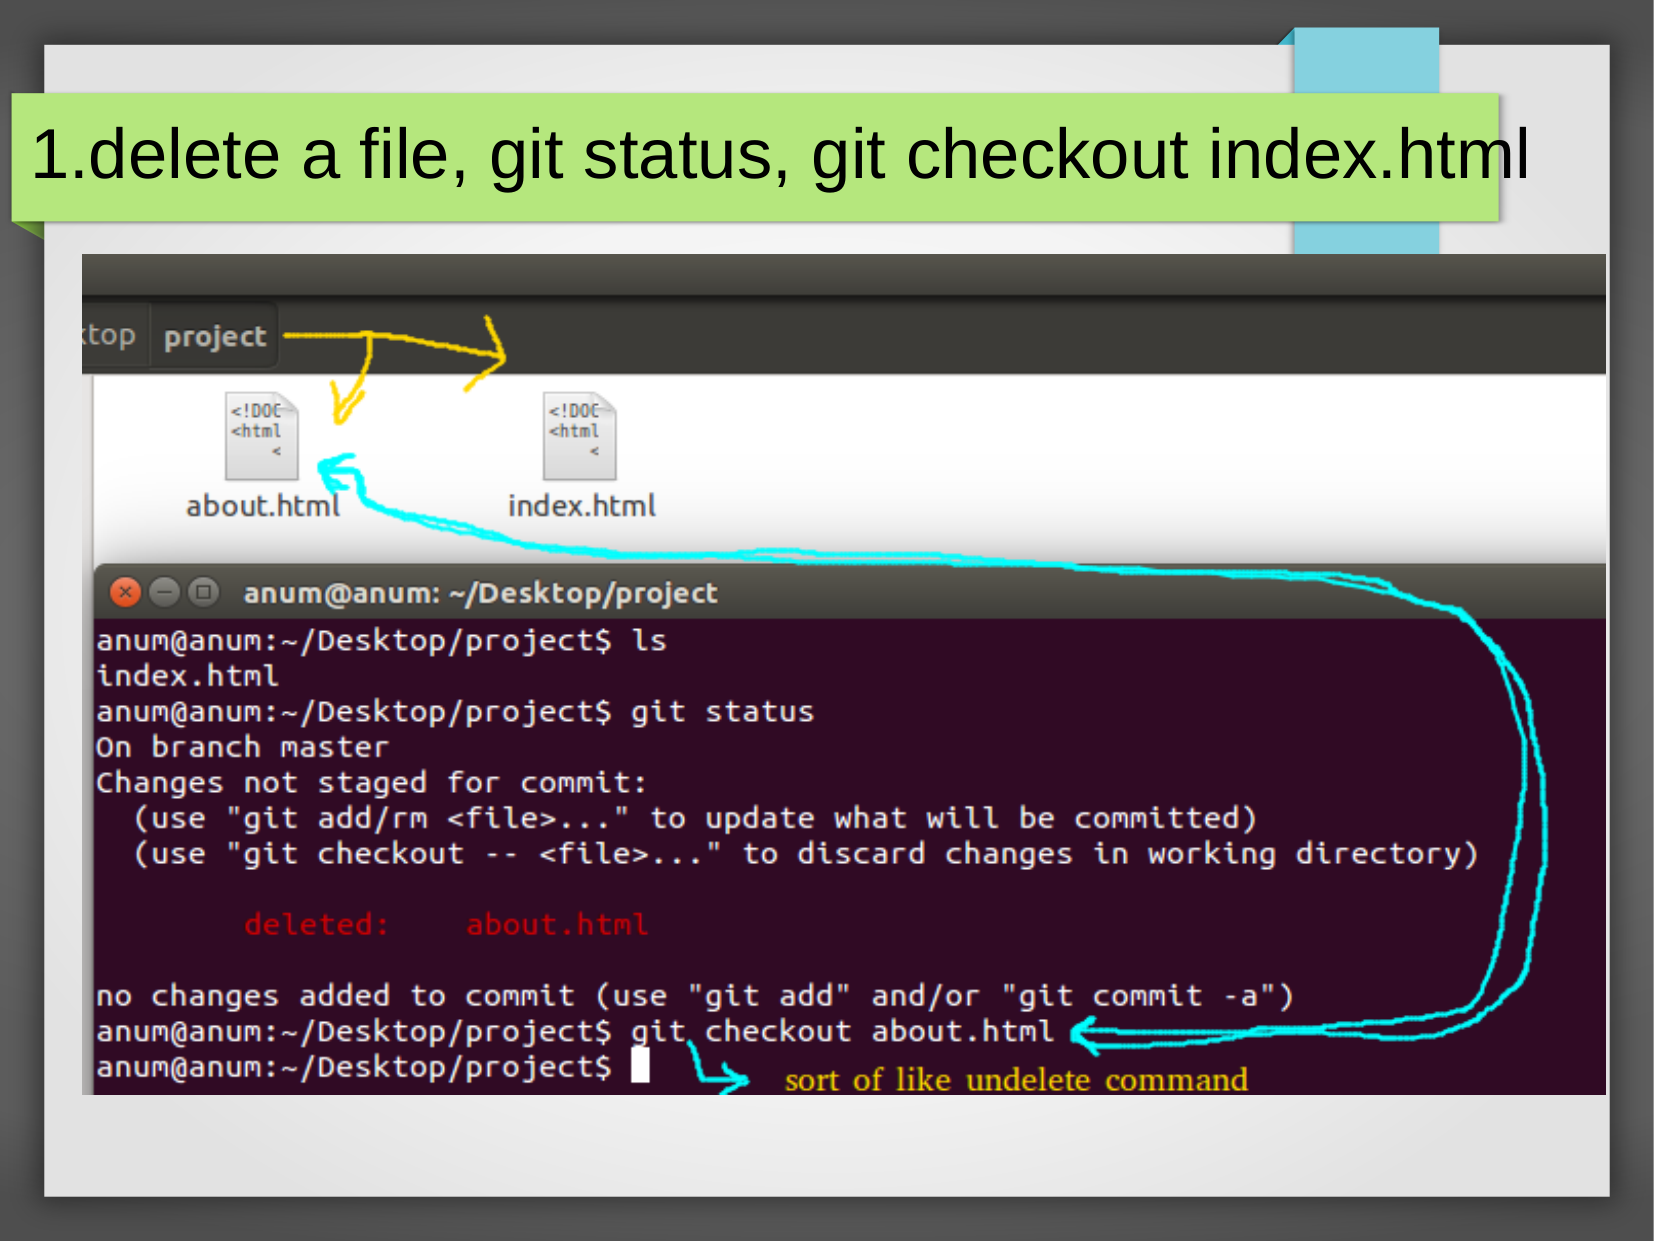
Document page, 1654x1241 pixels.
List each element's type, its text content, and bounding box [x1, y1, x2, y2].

title 1.delete a file, git status, git checkout index.html [30, 94, 1546, 213]
picture [0, 0, 1654, 1241]
